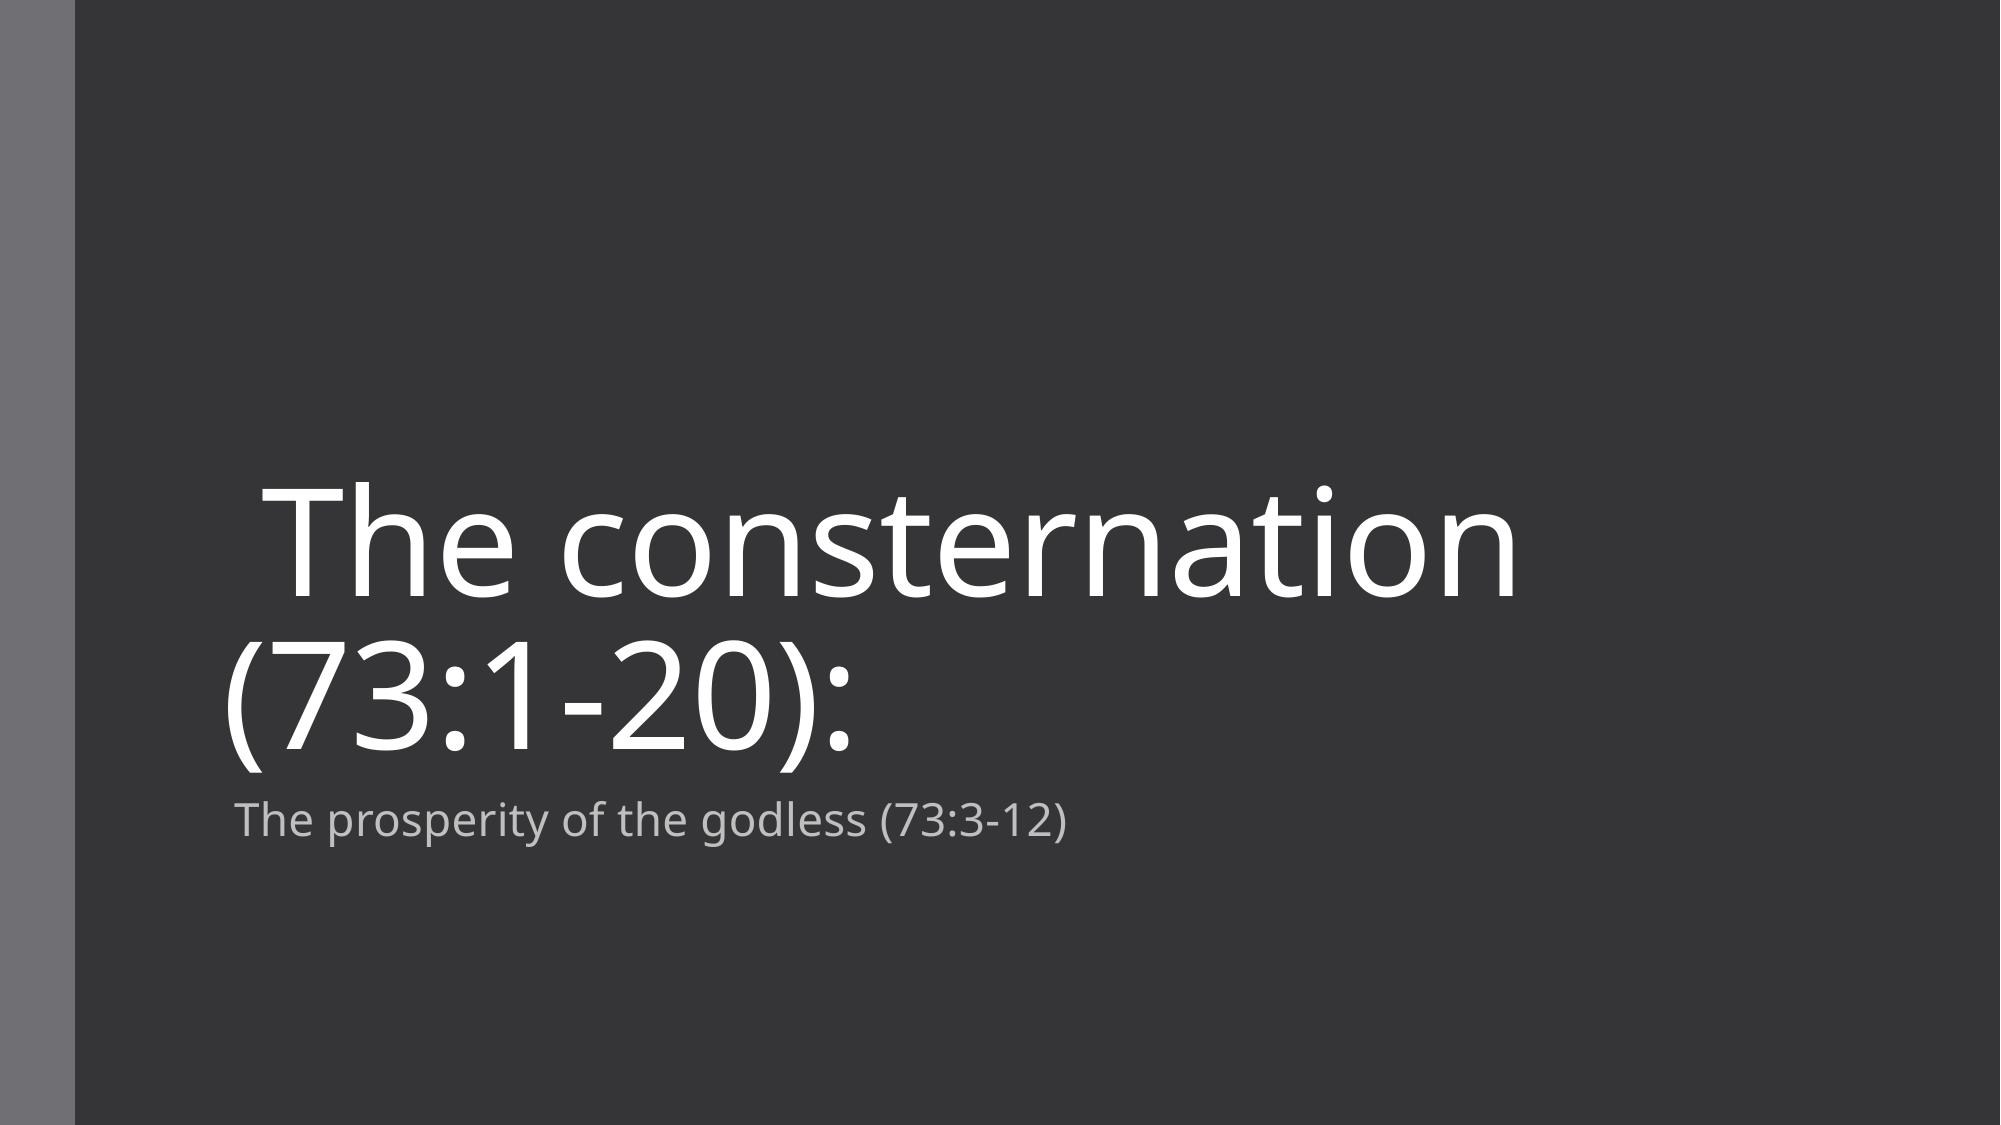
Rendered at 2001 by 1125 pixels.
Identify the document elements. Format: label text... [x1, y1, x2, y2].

subtitle The prosperity of the godless (73:3-12) [206, 787, 1752, 1066]
title The consternation (73:1-20): [206, 124, 1752, 787]
